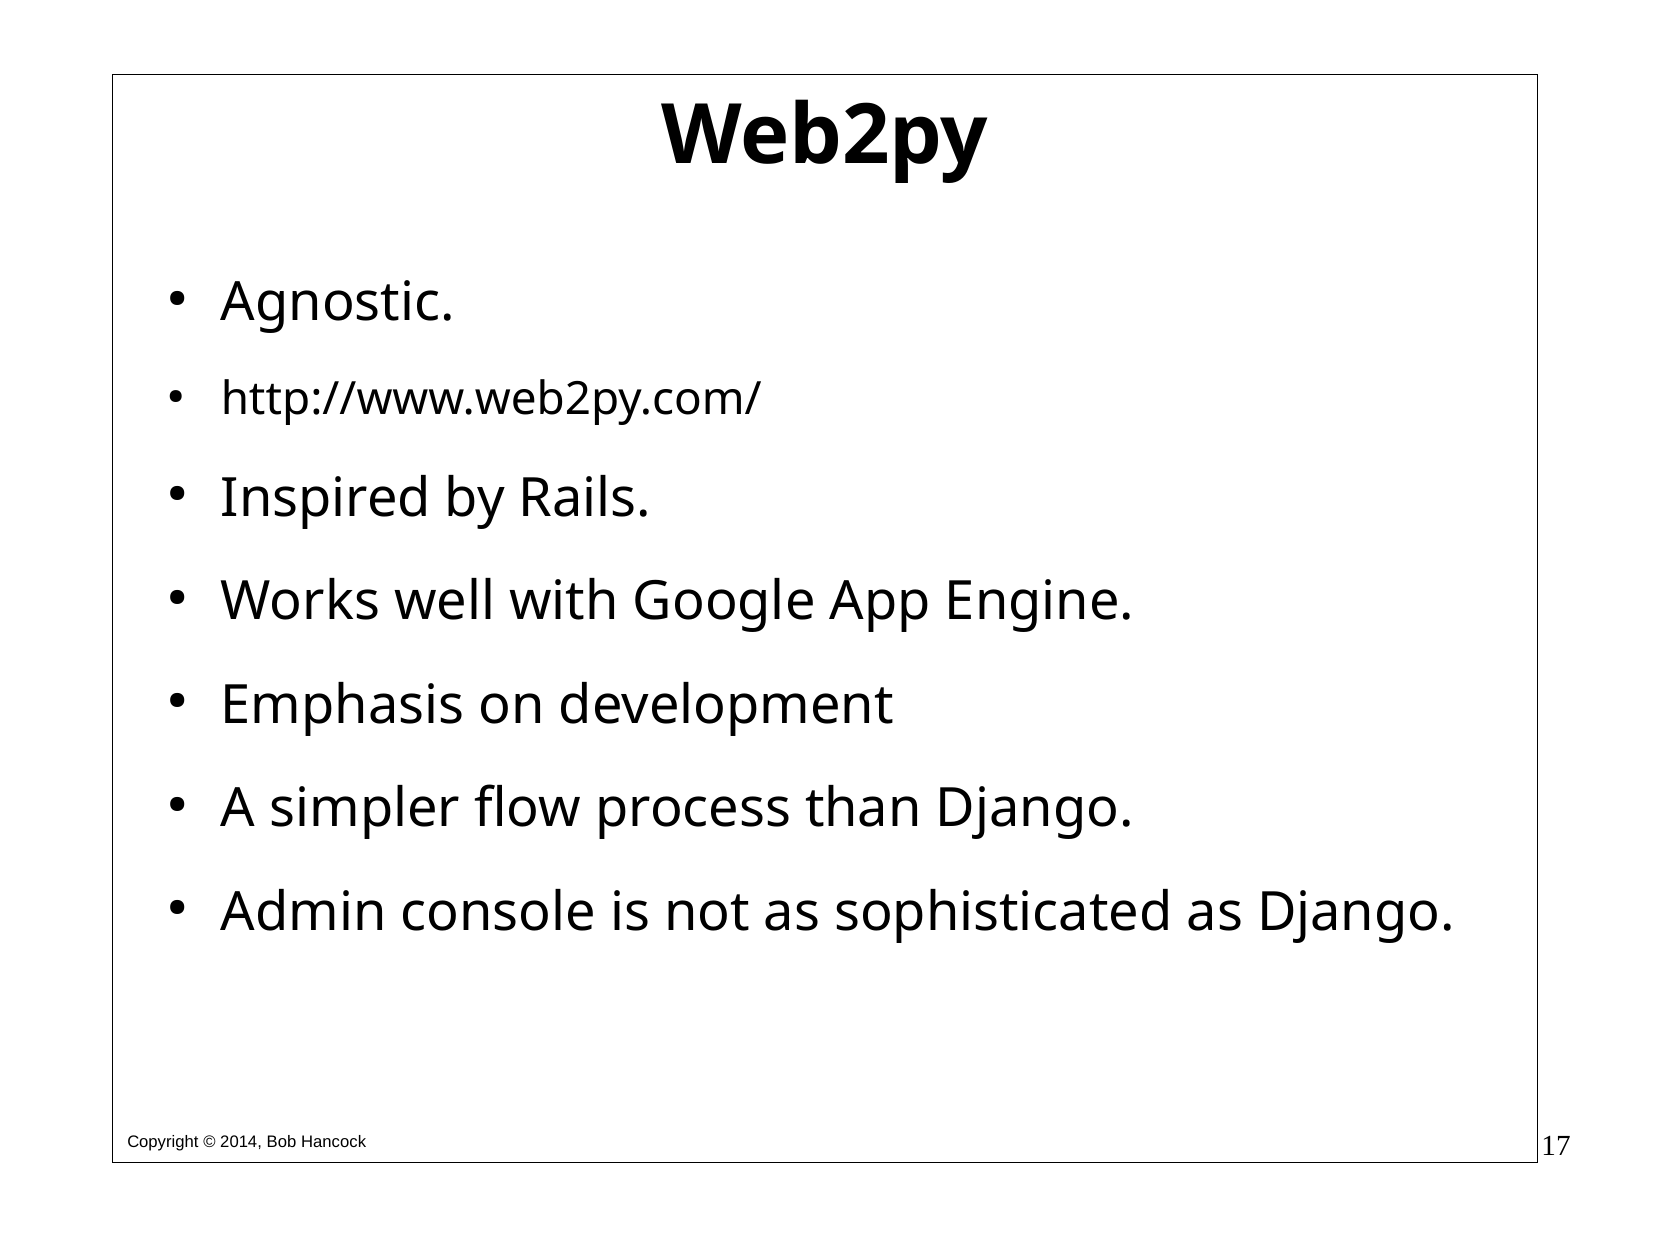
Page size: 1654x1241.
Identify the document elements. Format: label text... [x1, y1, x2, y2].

list Agnostic. http://www.web2py.com/ Inspired by Rails. Works well with Google App Engine. Emphasis on development A simpler flow process than Django. Admin console is not as sophisticated as Django. [150, 262, 1501, 1126]
text_box Copyright © 2014, Bob Hancock [112, 1125, 381, 1159]
title Web2py [112, 75, 1538, 188]
